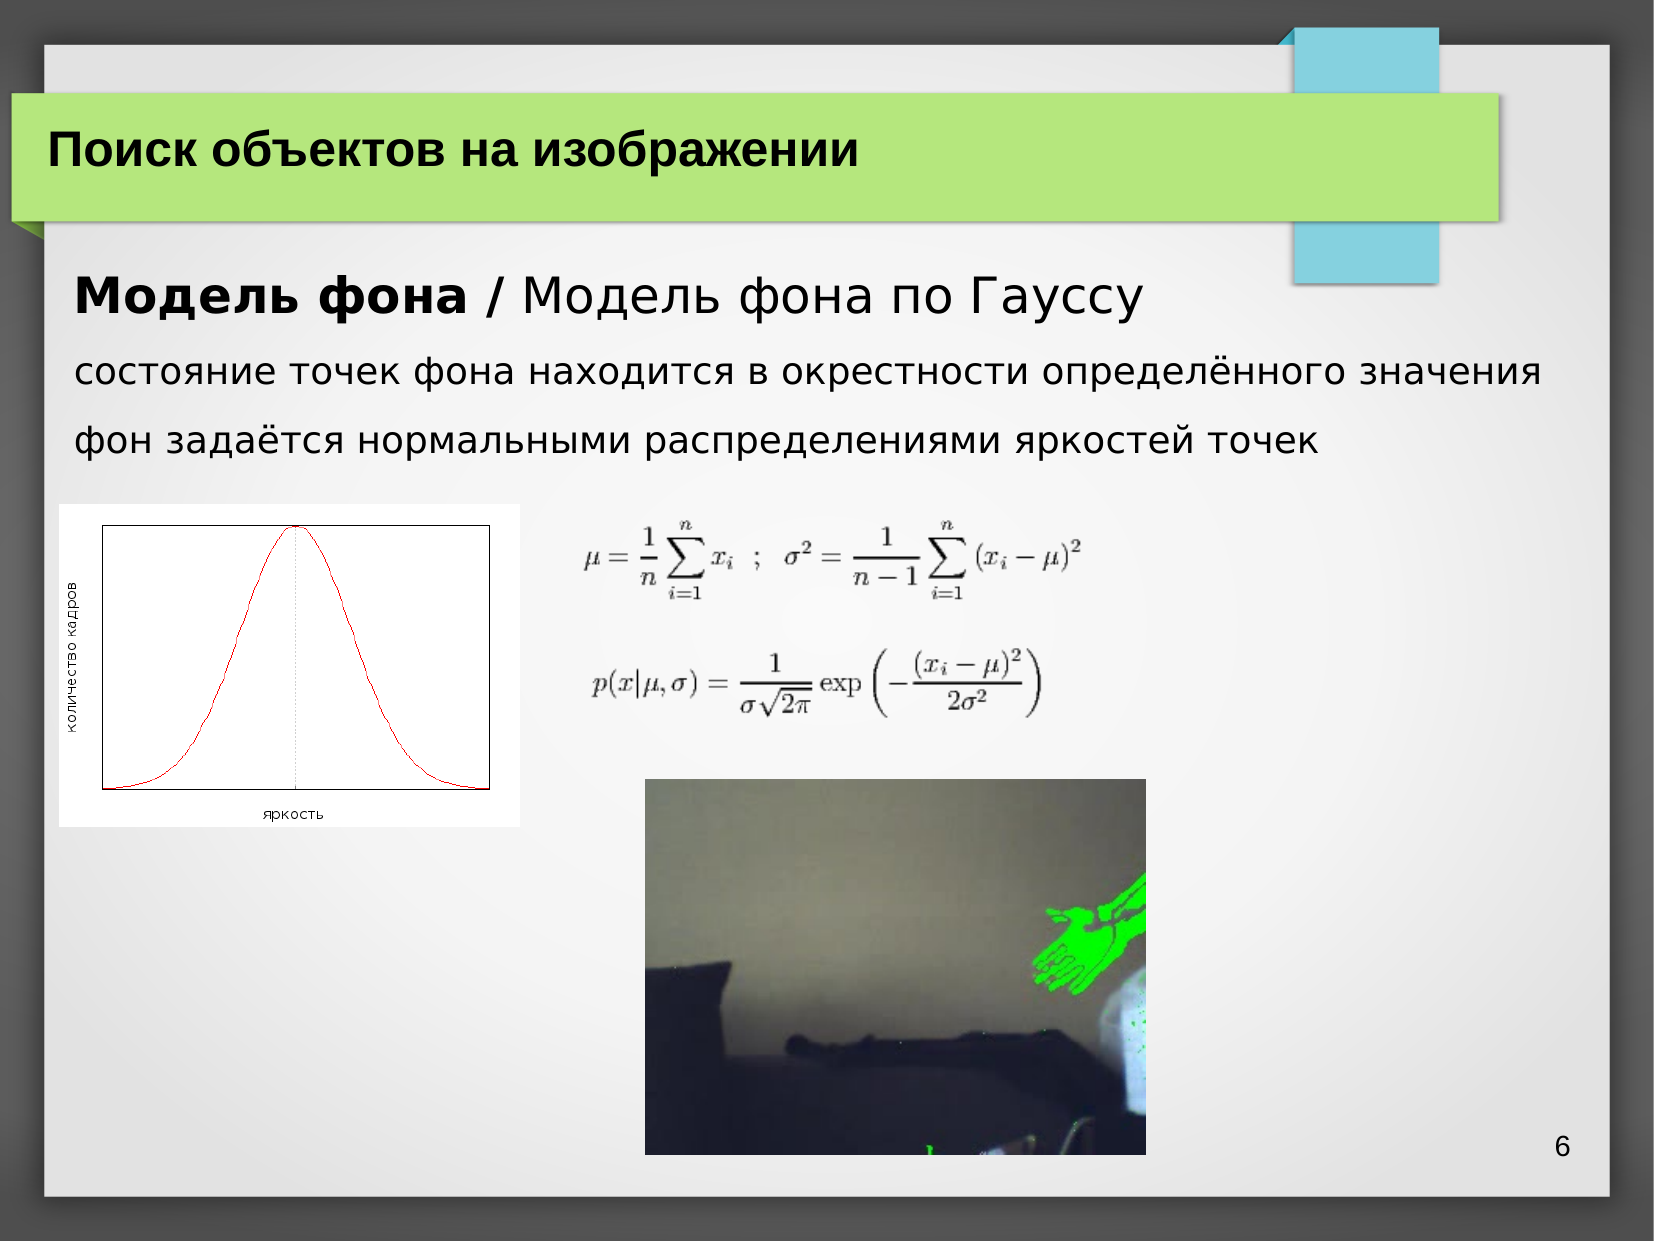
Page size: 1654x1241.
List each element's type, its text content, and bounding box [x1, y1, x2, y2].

title Поиск объектов на изображении [47, 120, 1004, 177]
text_box Модель фона / Модель фона по Гауссу состояние точек фона находится в окрестности определённого значения фон задаётся нормальными распределениями яркостей точек [59, 259, 1583, 470]
picture [0, 0, 1654, 1241]
